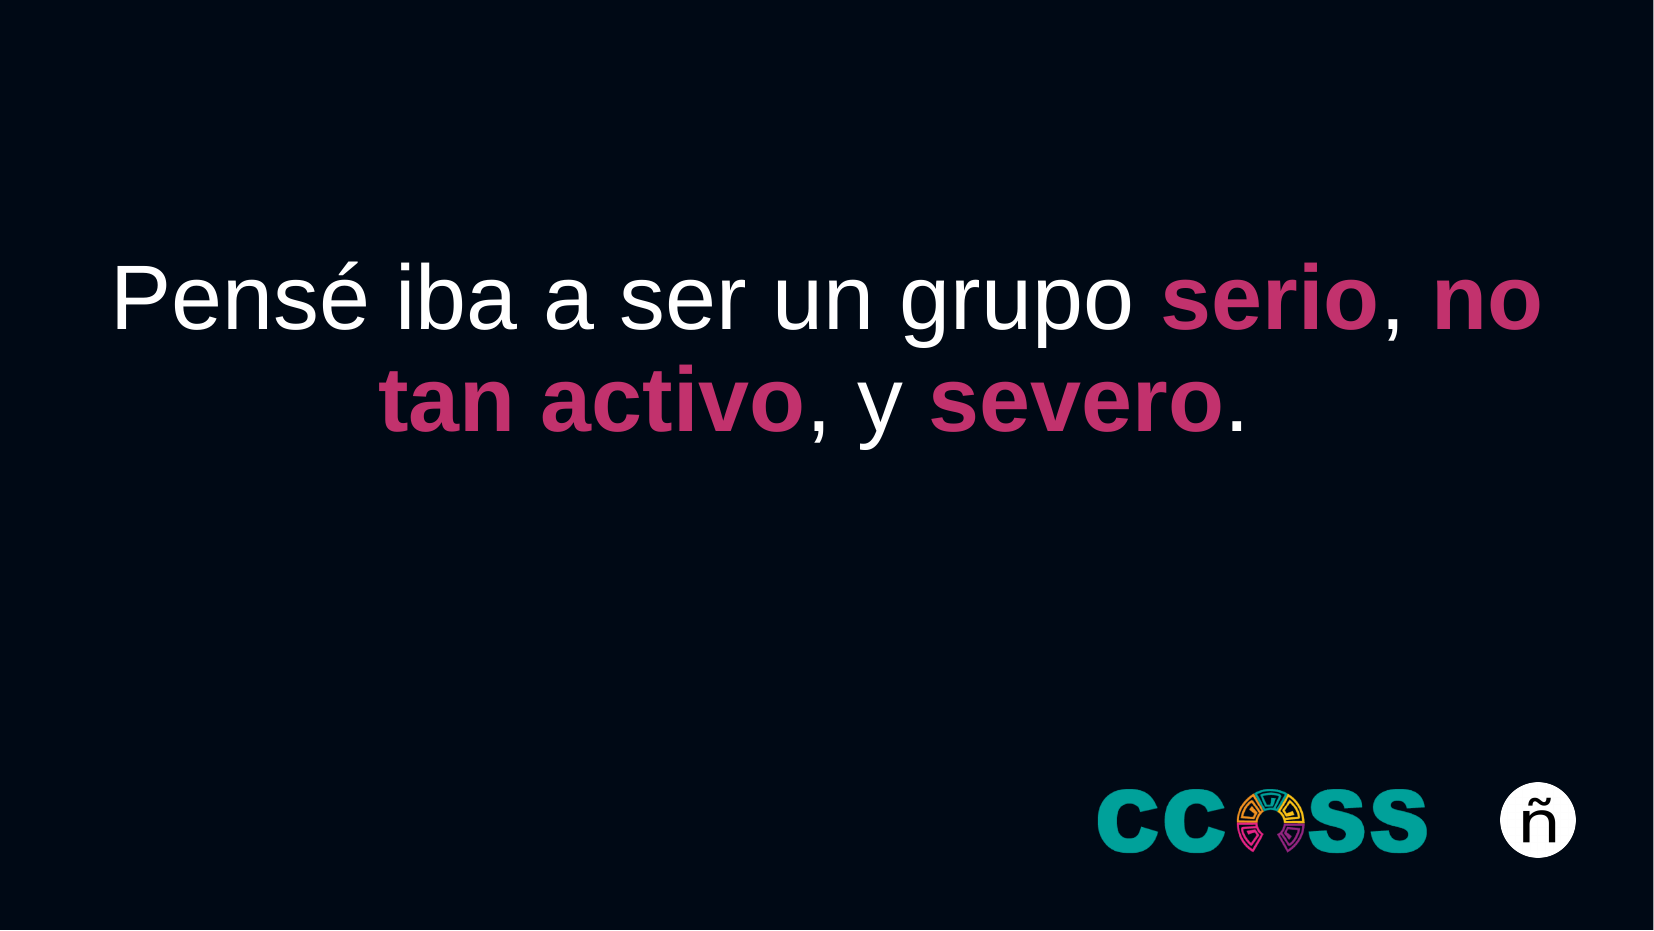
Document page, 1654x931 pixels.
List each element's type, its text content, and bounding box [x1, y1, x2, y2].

title Pensé iba a ser un grupo serio, no tan activo, y severo. [82, 195, 1571, 503]
picture [1500, 782, 1576, 858]
picture [1090, 780, 1436, 861]
